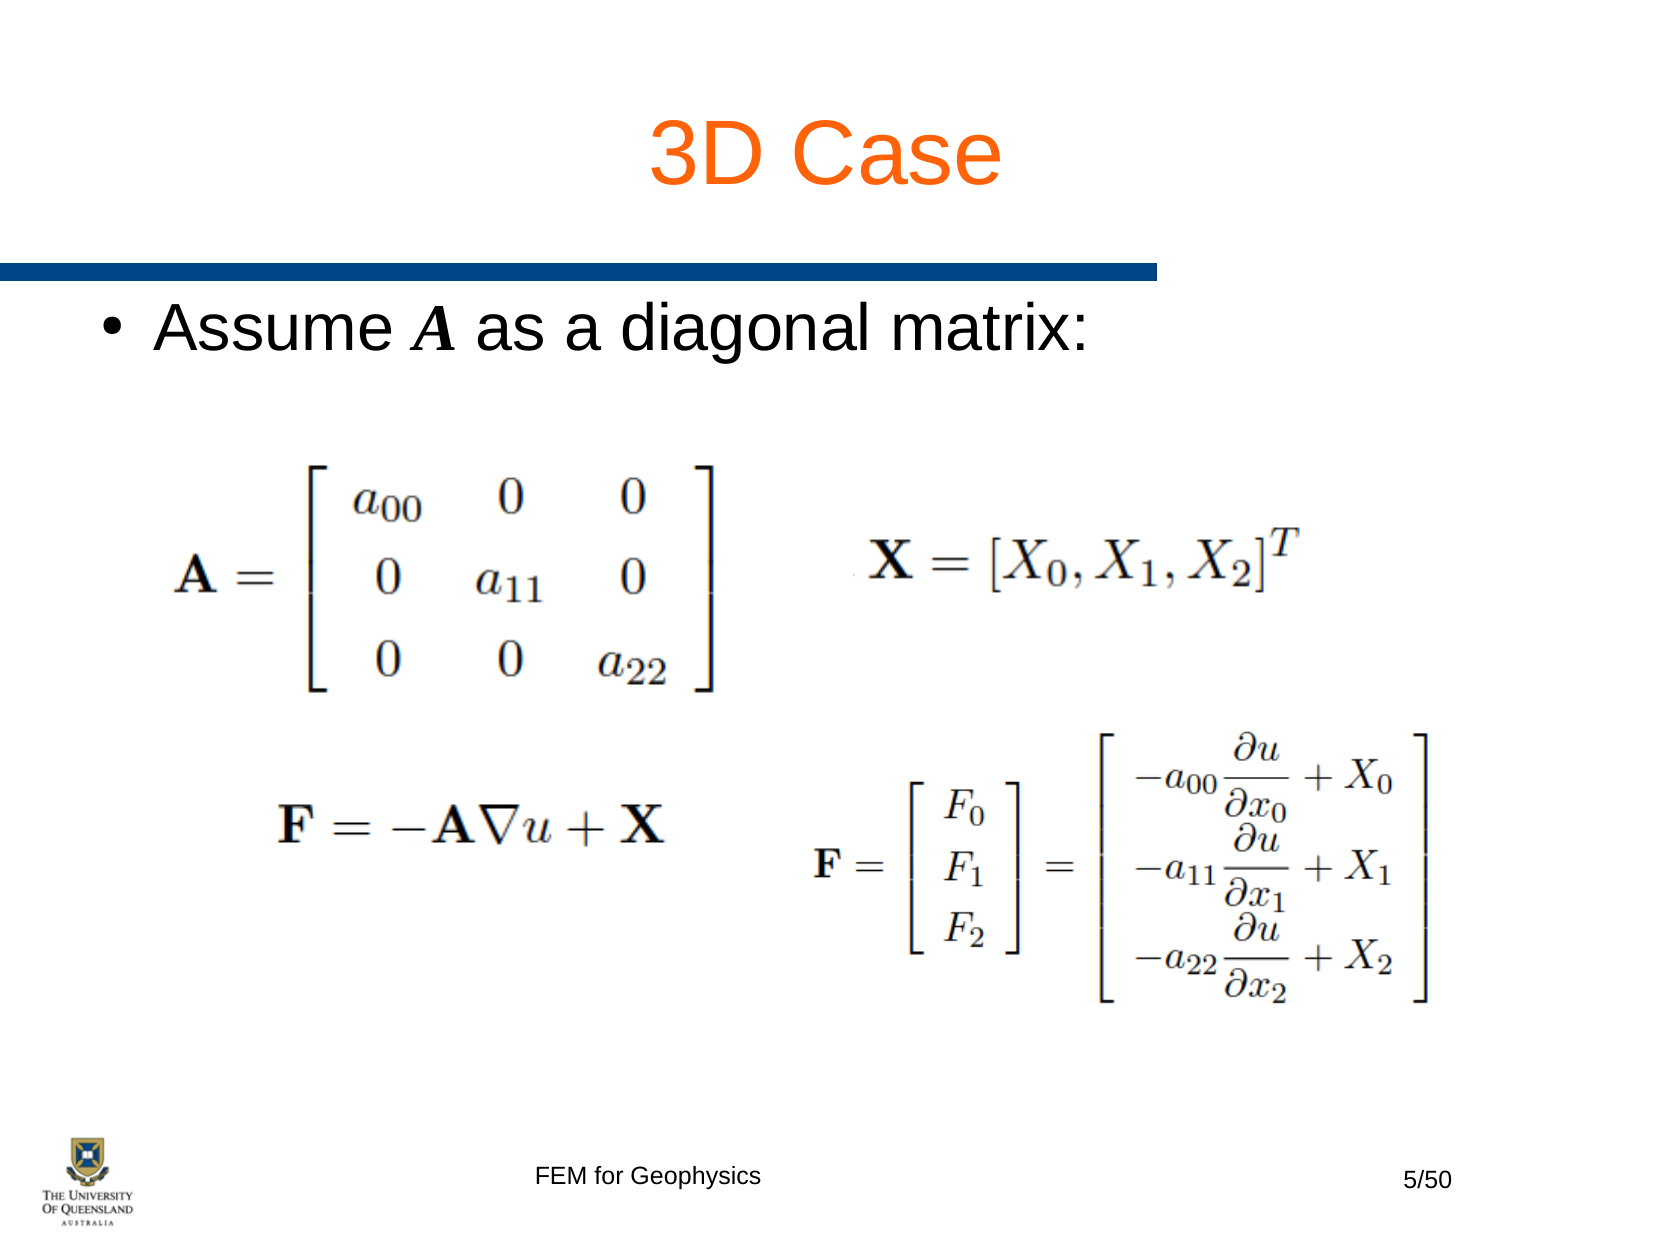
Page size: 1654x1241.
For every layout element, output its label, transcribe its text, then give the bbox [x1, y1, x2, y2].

picture [35, 1133, 142, 1235]
title 3D Case [82, 49, 1571, 257]
picture [247, 791, 698, 888]
picture [139, 438, 750, 723]
picture [773, 723, 1455, 1030]
list Assume A as a diagonal matrix: [82, 290, 1585, 1010]
picture [853, 516, 1328, 619]
